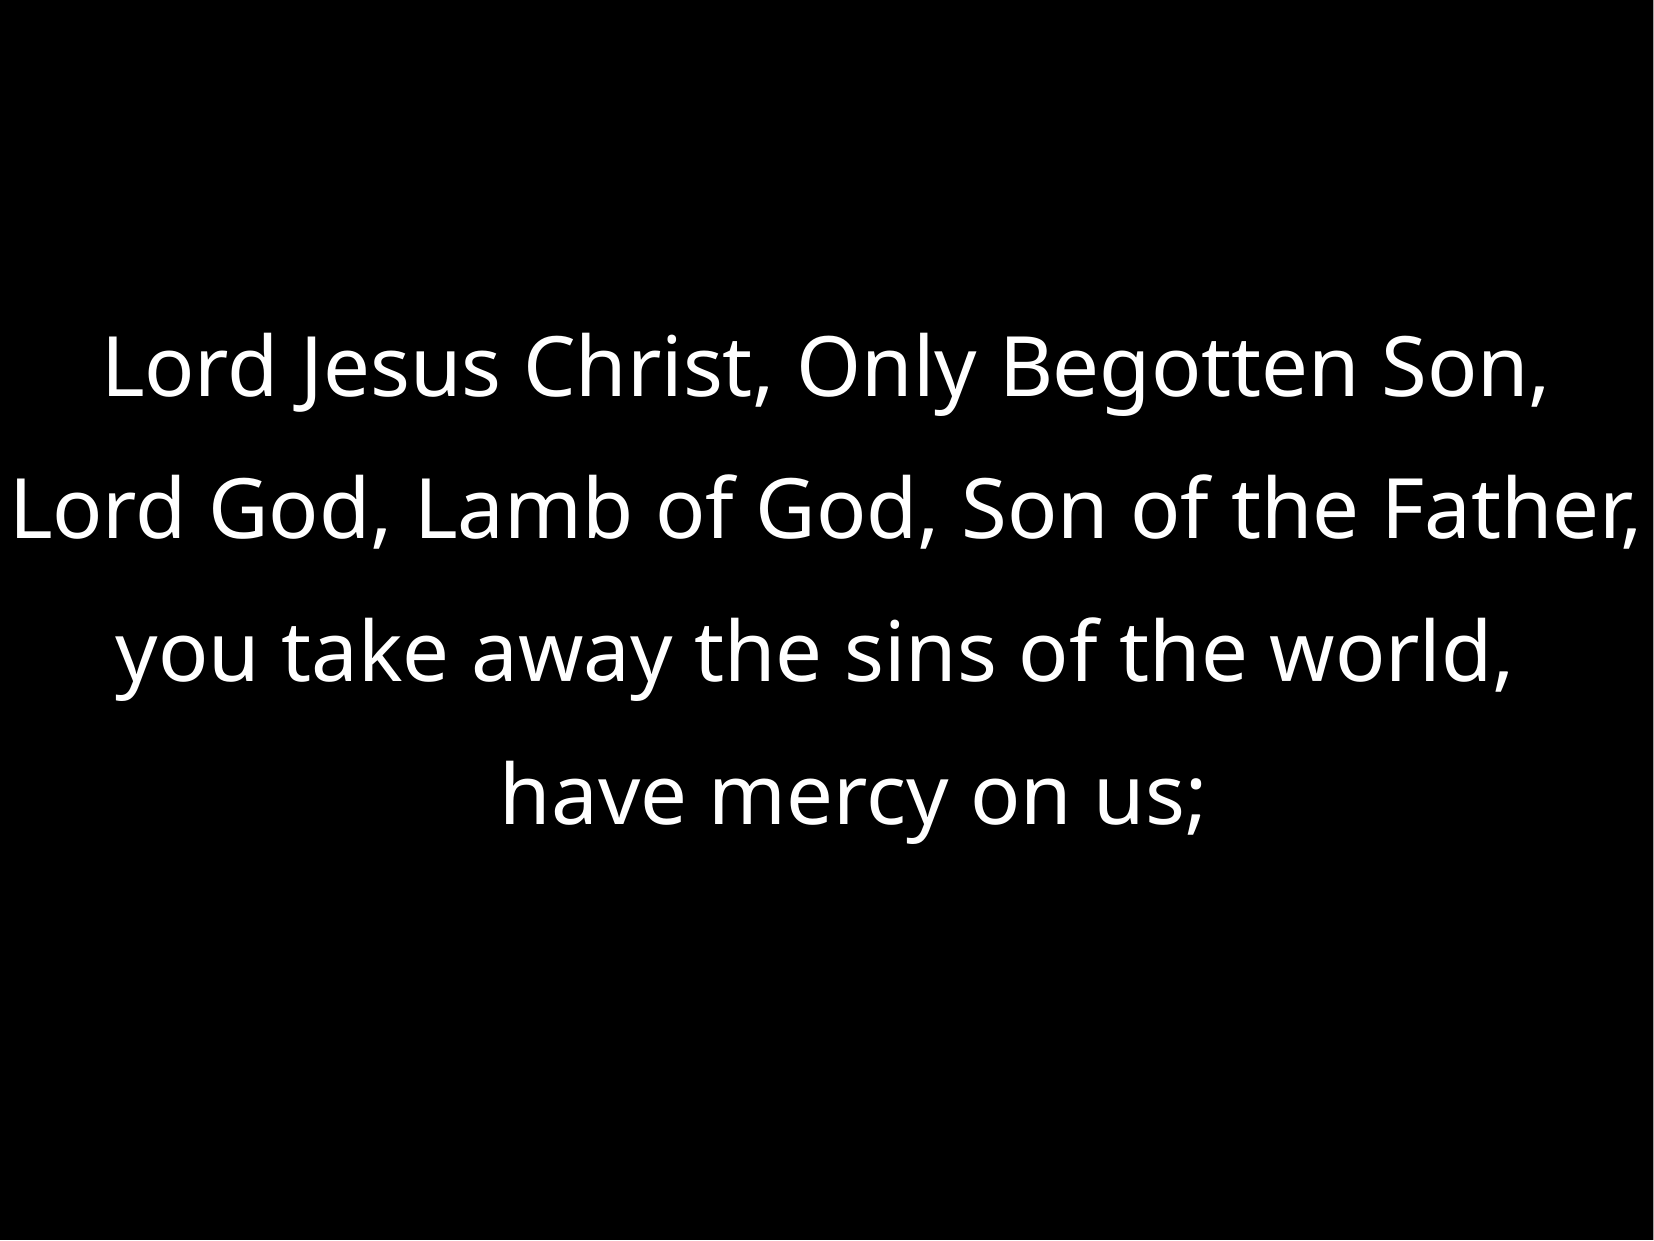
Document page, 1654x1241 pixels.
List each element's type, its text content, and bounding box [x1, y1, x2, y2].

list Lord Jesus Christ, Only Begotten Son, Lord God, Lamb of God, Son of the Father, you take away the sins of the world, have mercy on us; [0, 307, 1654, 1229]
